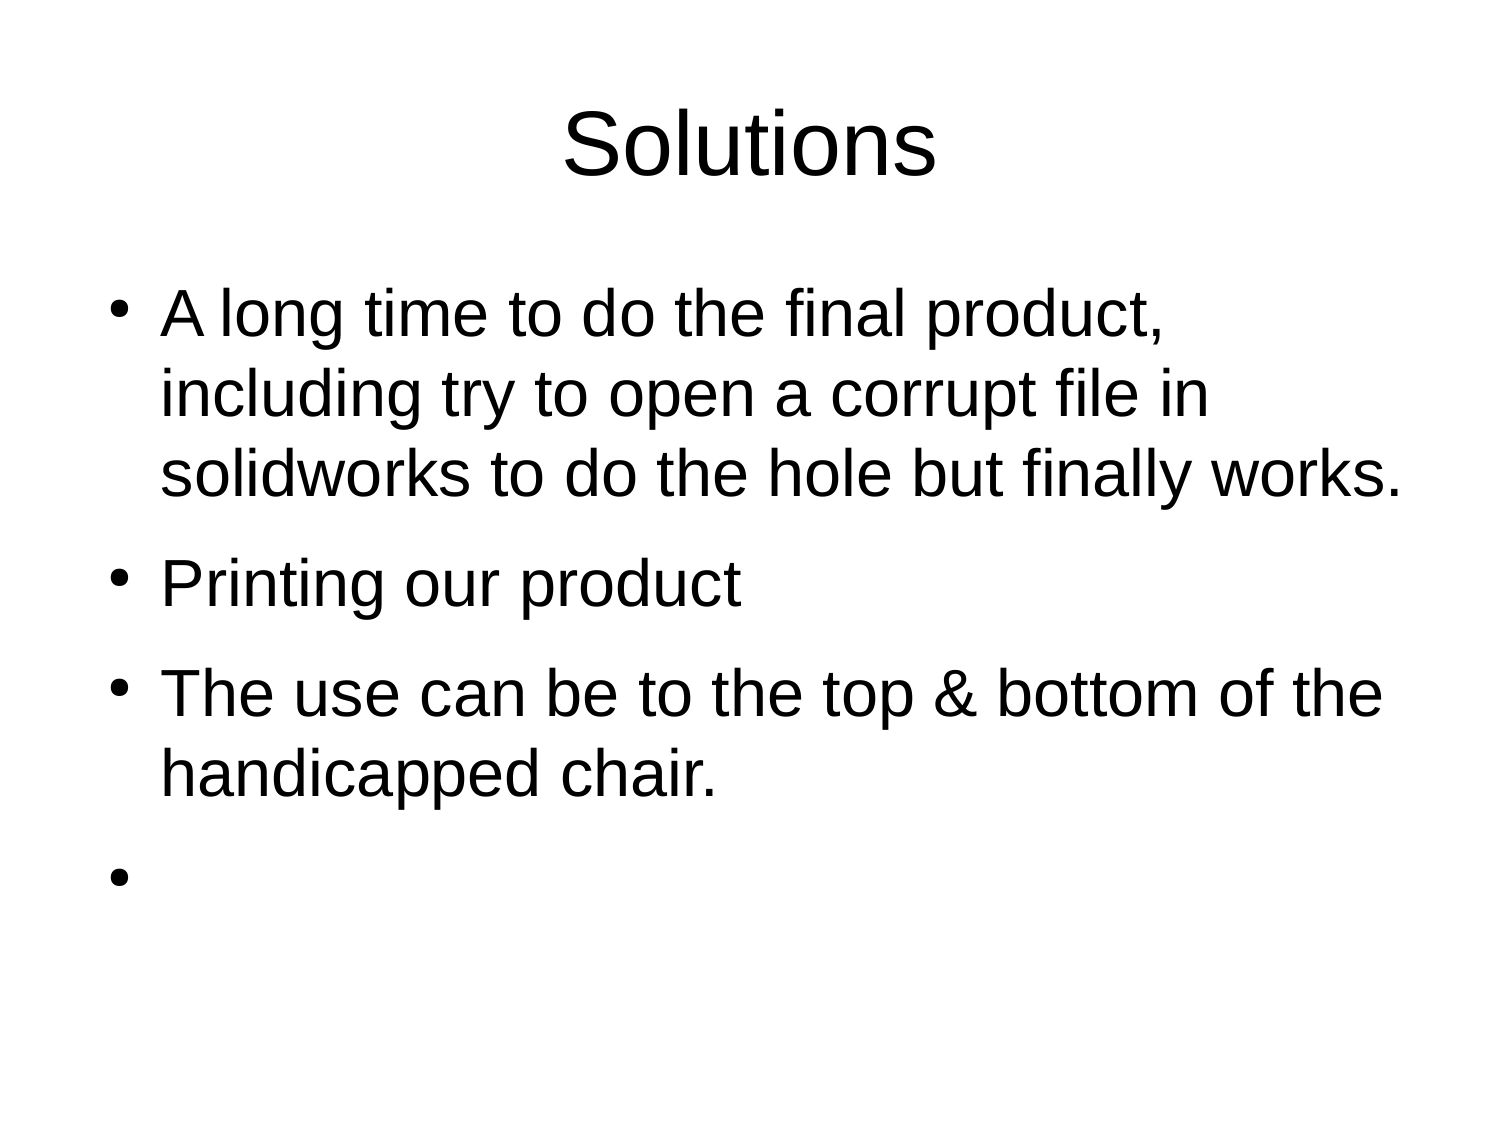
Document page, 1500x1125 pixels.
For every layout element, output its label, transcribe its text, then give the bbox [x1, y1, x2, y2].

title Solutions [75, 45, 1426, 233]
list A long time to do the final product, including try to open a corrupt file in solidworks to do the hole but finally works. Printing our product The use can be to the top & bottom of the handicapped chair. [75, 262, 1426, 1005]
